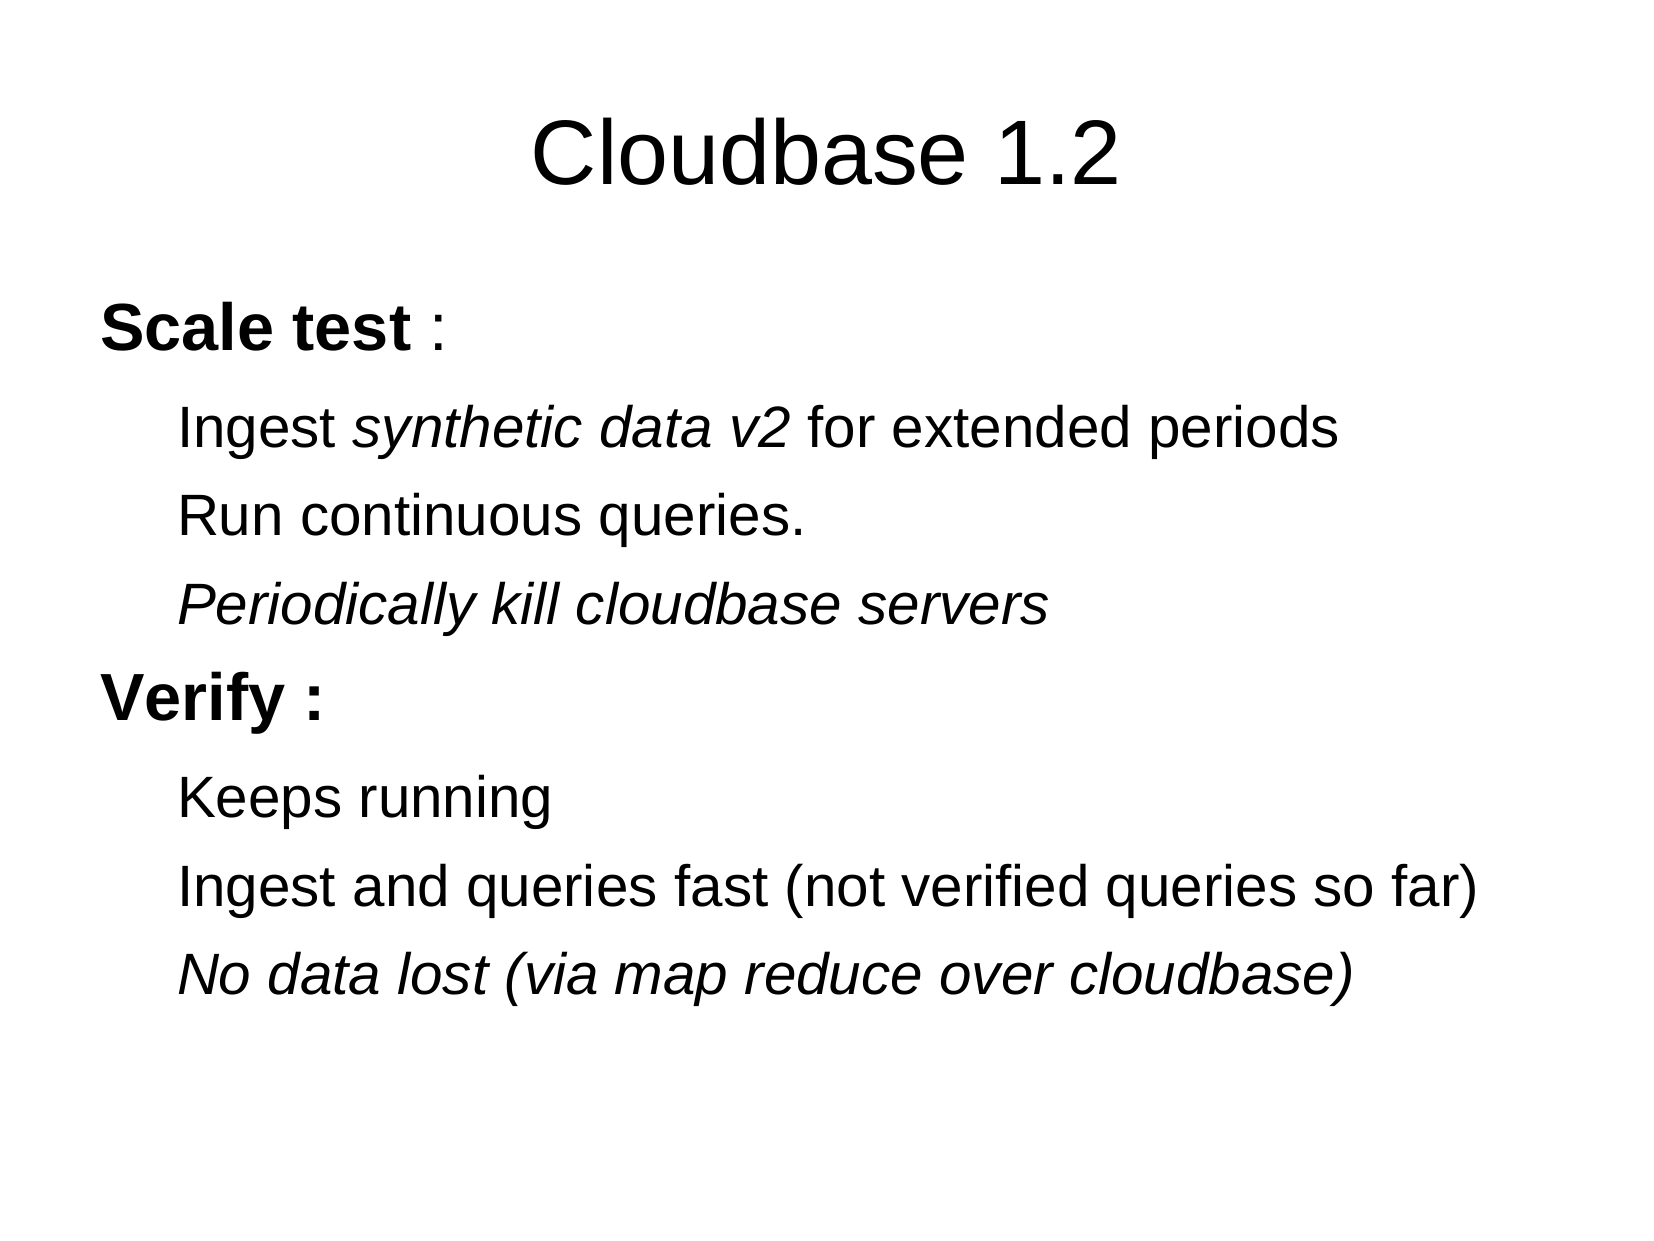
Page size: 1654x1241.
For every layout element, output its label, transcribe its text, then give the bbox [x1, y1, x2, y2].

title Cloudbase 1.2 [82, 49, 1571, 257]
list Scale test : Ingest synthetic data v2 for extended periods Run continuous queries. Periodically kill cloudbase servers Verify : Keeps running Ingest and queries fast (not verified queries so far) No data lost (via map reduce over cloudbase) [82, 290, 1571, 1188]
